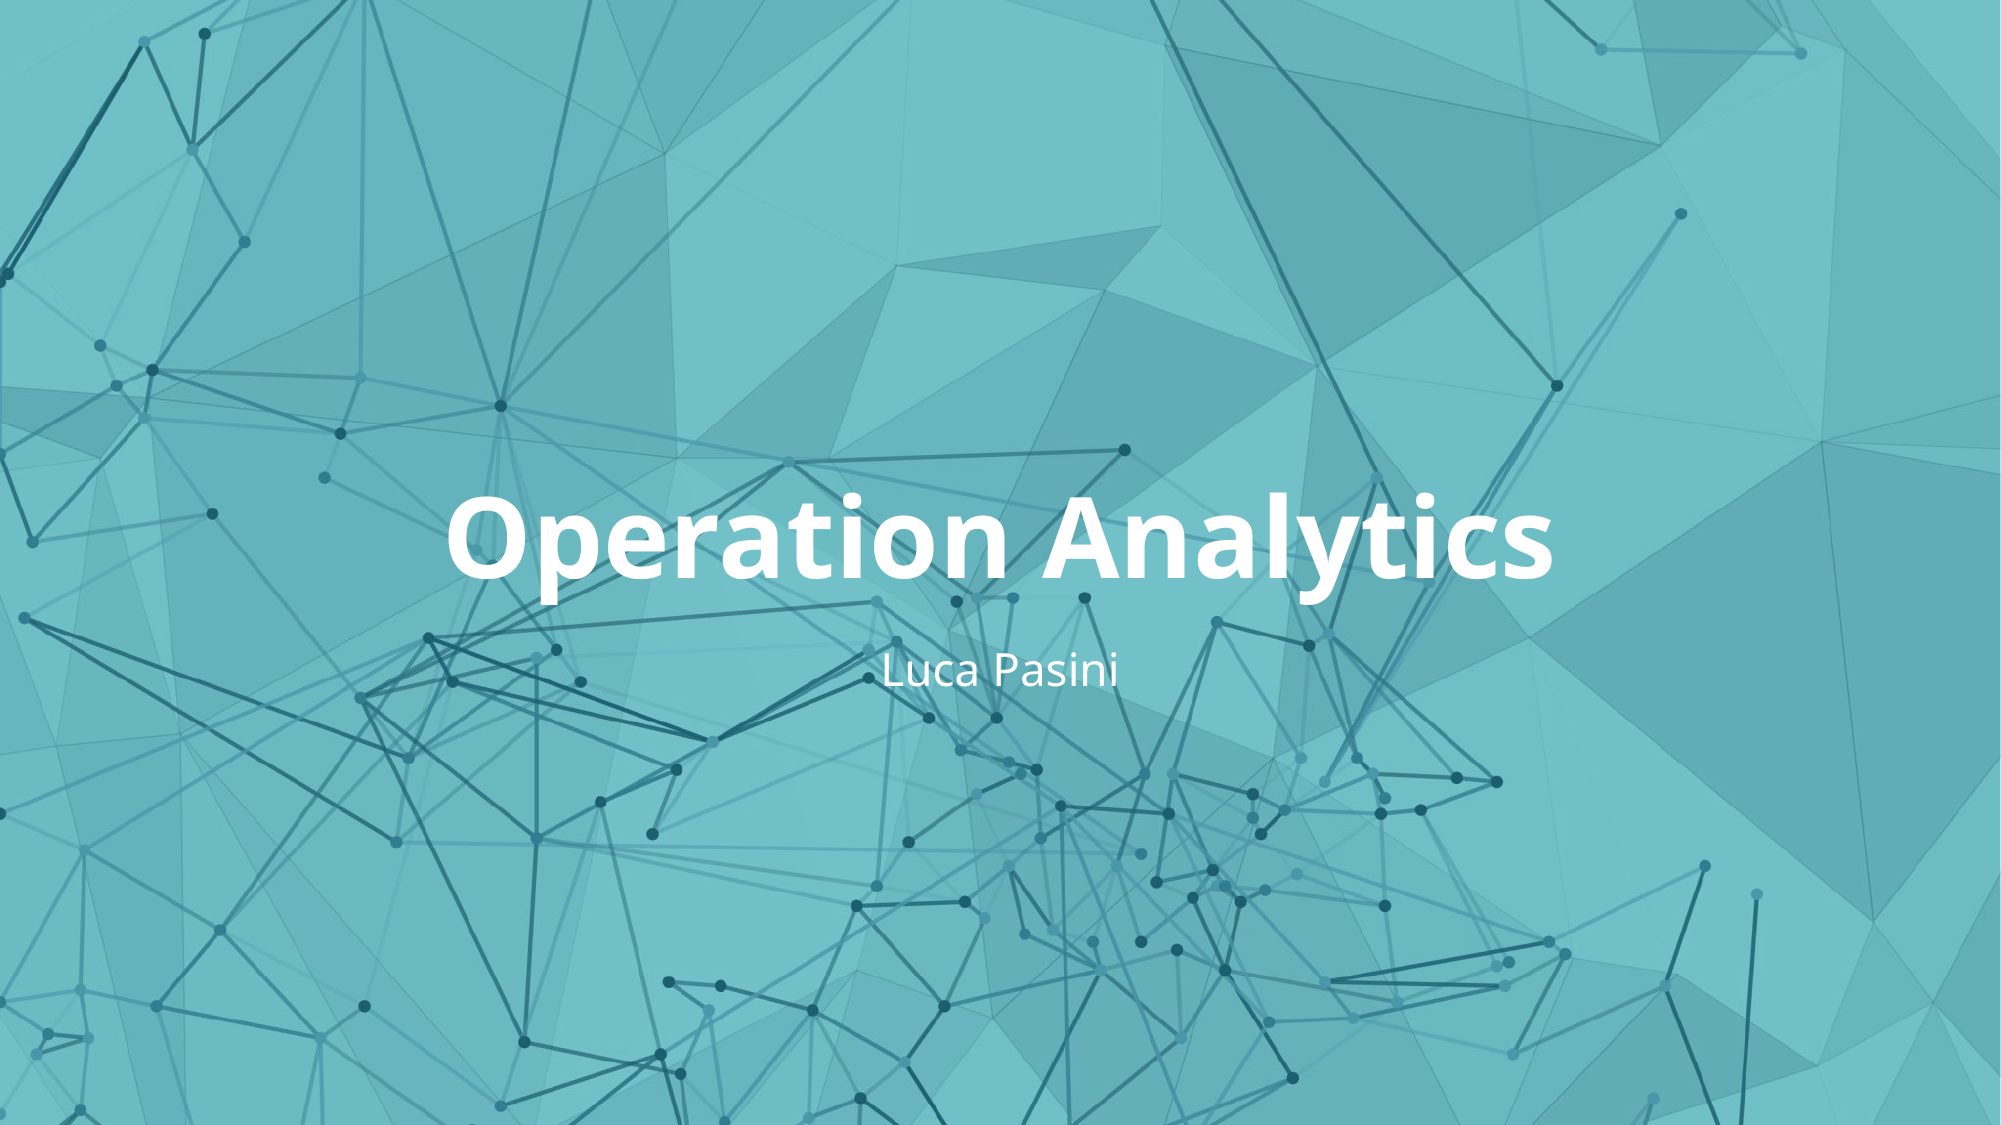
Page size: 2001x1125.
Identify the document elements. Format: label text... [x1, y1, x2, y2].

subtitle Luca Pasini [377, 622, 1623, 855]
title Operation Analytics [377, 243, 1623, 611]
picture [0, 0, 2000, 1125]
